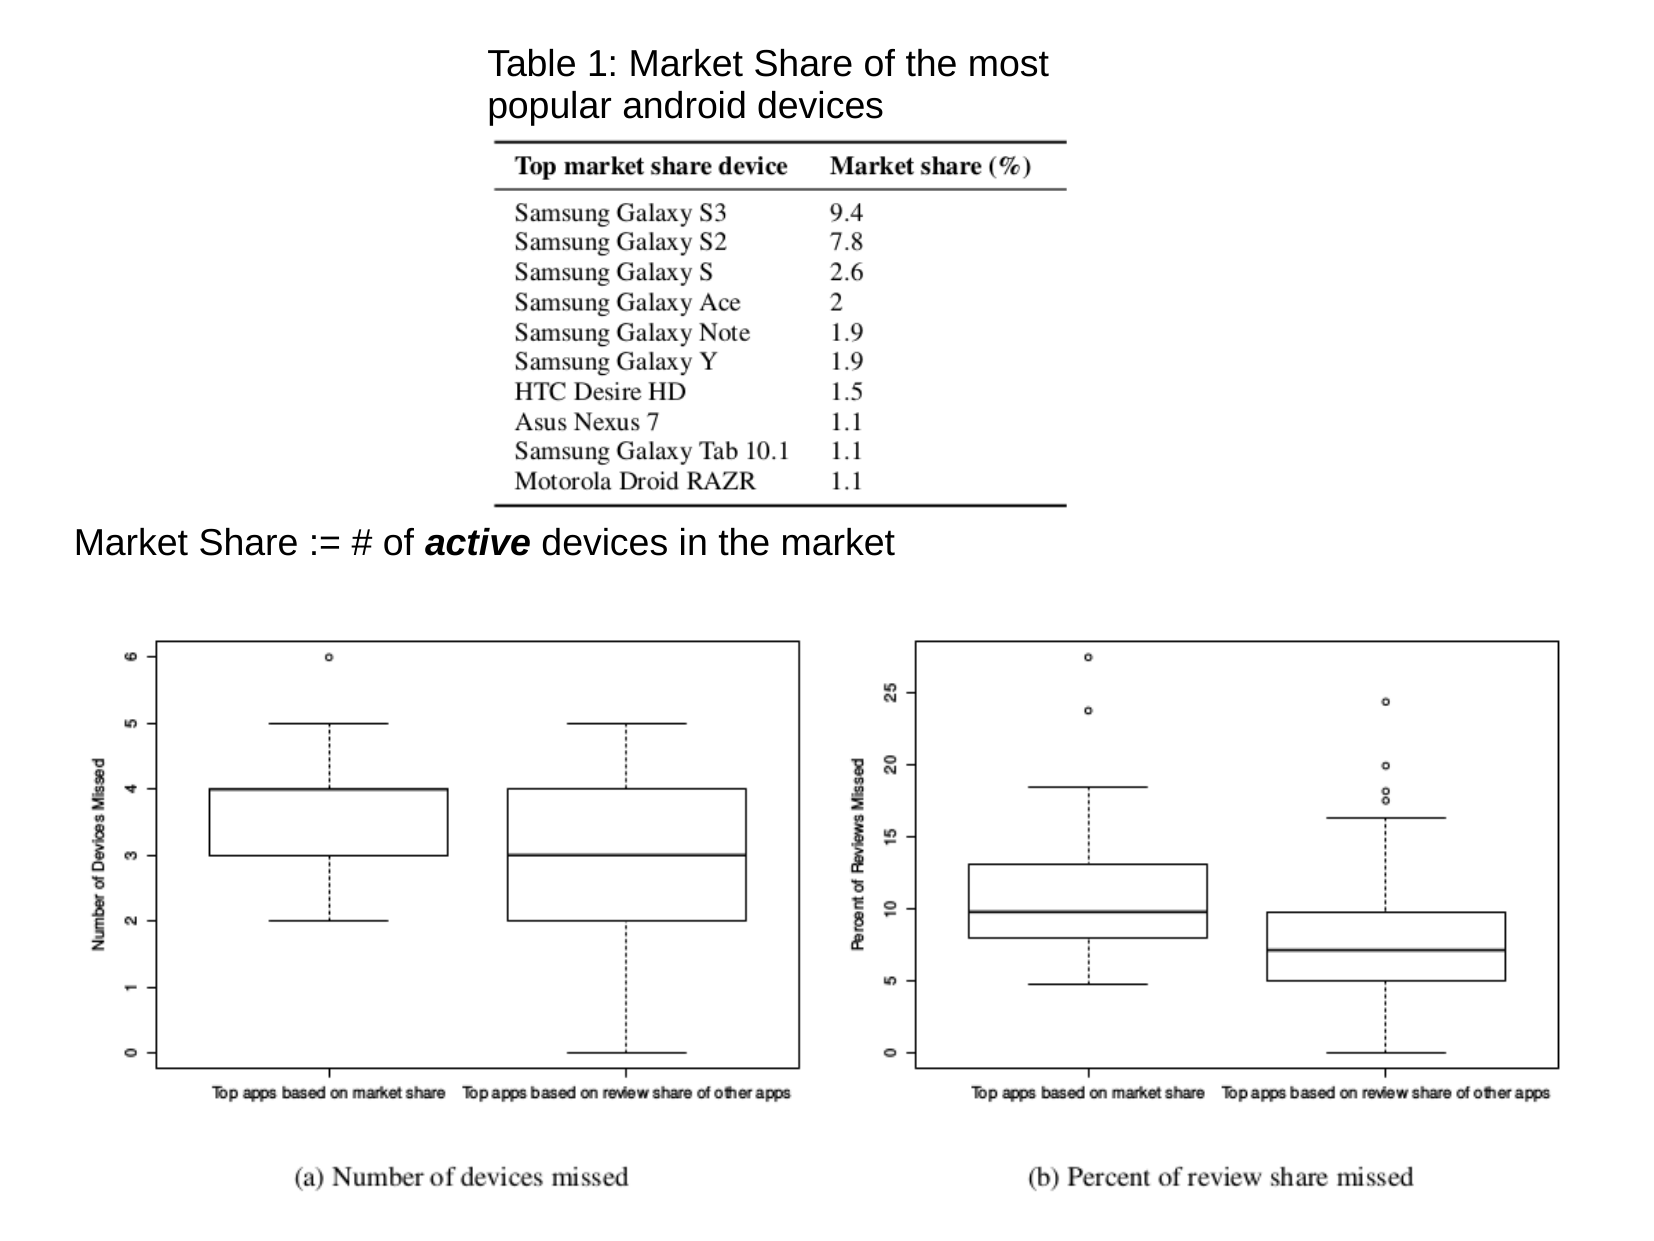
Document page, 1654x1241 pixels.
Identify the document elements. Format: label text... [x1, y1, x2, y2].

picture [472, 135, 1111, 513]
text_box Market Share := # of active devices in the market [59, 513, 1595, 573]
picture [41, 610, 1630, 1205]
text_box Table 1: Market Share of the most popular android devices [472, 35, 1111, 135]
